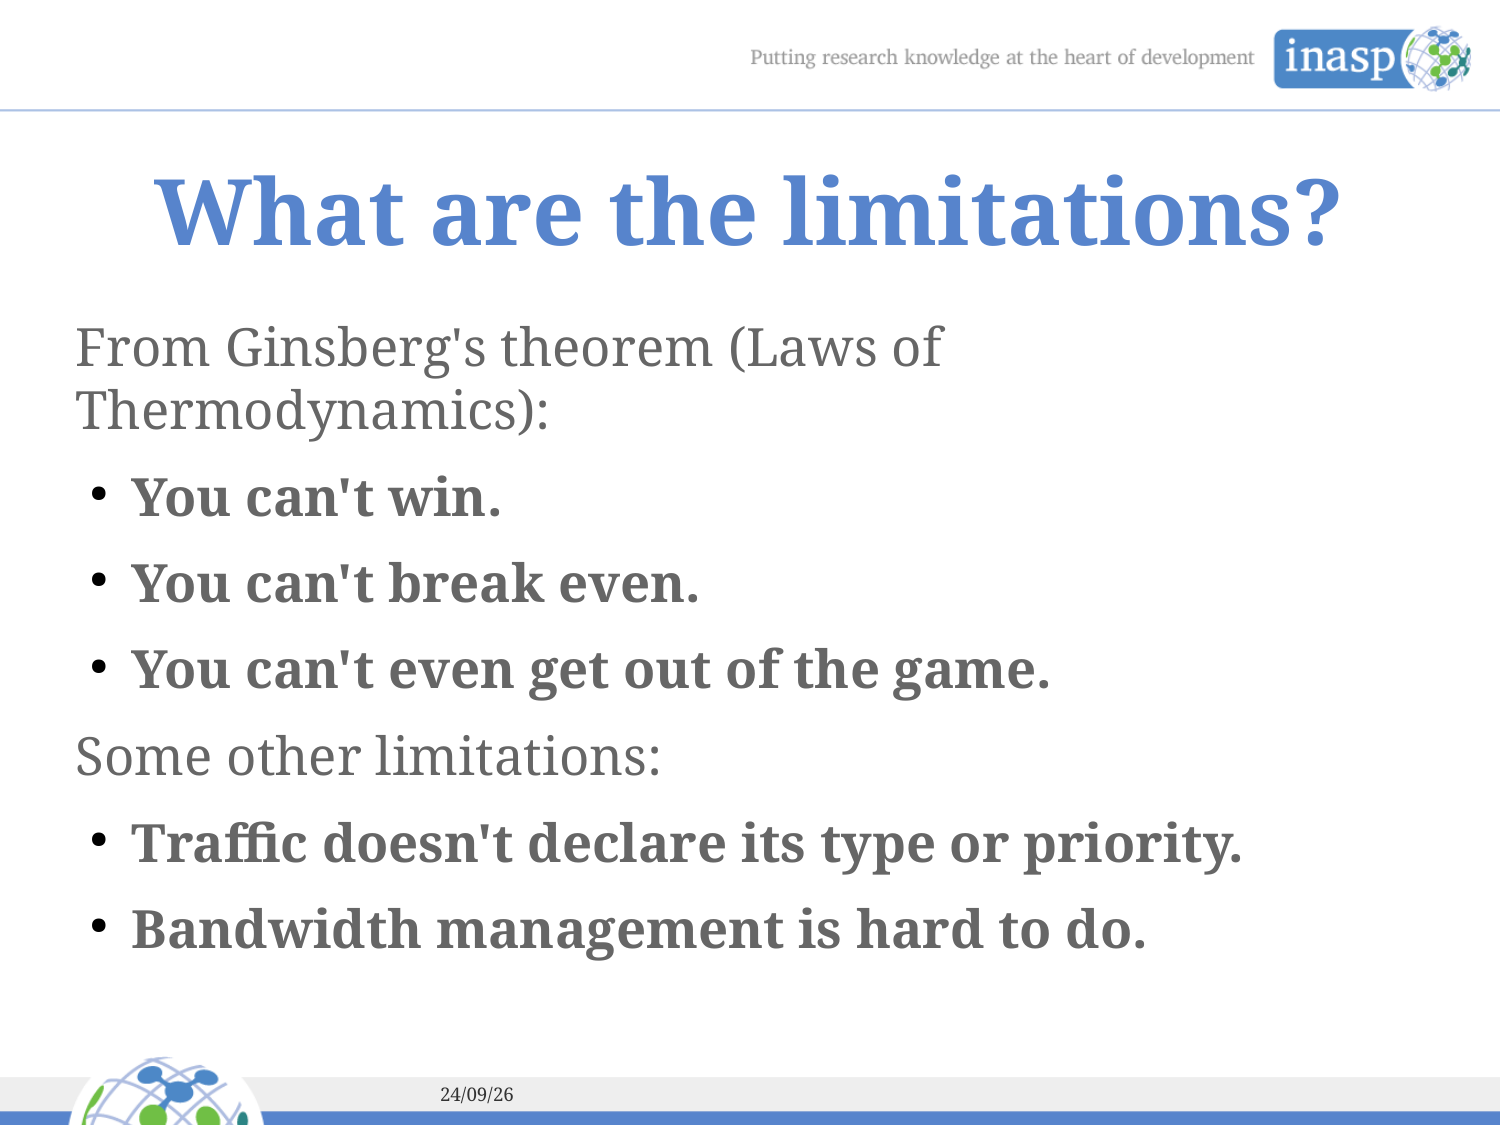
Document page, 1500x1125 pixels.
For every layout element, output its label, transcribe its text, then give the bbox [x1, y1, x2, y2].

list From Ginsberg's theorem (Laws of Thermodynamics): You can't win. Bandwidth management will not make your connection faster. It's just benefiting "more desirable" traffic at the expense of "less desirable." Everyone's traffic is desirable to them, so some people will always be upset and you need a strong policy argument to defend yourself with.Bandwidth management will not make your connection faster. It's just benefiting "more desirable" traffic at the expense of "less desirable." Everyone's traffic is desirable to them, so some people will always be upset and you need a strong policy argument to defend yourself with. You can't break even. Bandwidth management is not free. You have to reduce your total bandwidth in order to own and control the queues. And you have to invest a lot of effort into developing, understanding and maintaining your policy.Bandwidth management is not free. You have to reduce your total bandwidth in order to own and control the queues. And you have to invest a lot of effort into developing, understanding and maintaining your policy. You can't even get out of the game. Parkinson's law says that Work expands so as to fill the time available for its completion. The same applies to traffic and capacity. Unless you manage traffic, you will have chaos.Parkinson's law says that Work expands so as to fill the time available for its completion. The same applies to traffic and capacity. Unless you manage traffic, you will have chaos. Some other limitations: Traffic doesn't declare its type or priority. In fact, users can try to hide their traffic, for example in a VPN or with encryption to evade restrictions on P2P or take advantage of higher service classes.In fact, users can try to hide their traffic, for example in a VPN or with encryption to evade restrictions on P2P or take advantage of higher service classes. Bandwidth management is hard to do. Bandwidth management applies to TCP/IP packets and network interfaces, and debugging tools are very limited (you can't even see what packets are in which queue), so you need a deep understanding of what's going on, end to end across the Internet. You often need to spend significant time monitoring and investigating traffic patterns, or create and test a theory, to understand and solve a problem.Bandwidth management applies to TCP/IP packets and network interfaces, and debugging tools are very limited (you can't even see what packets are in which queue), so you need a deep understanding of what's going on, end to end across the Internet. You often need to spend significant time monitoring and investigating traffic patterns, or create and test a theory, to understand and solve a problem. [75, 313, 1426, 967]
title What are the limitations? [75, 129, 1426, 313]
picture [0, 0, 1500, 1125]
